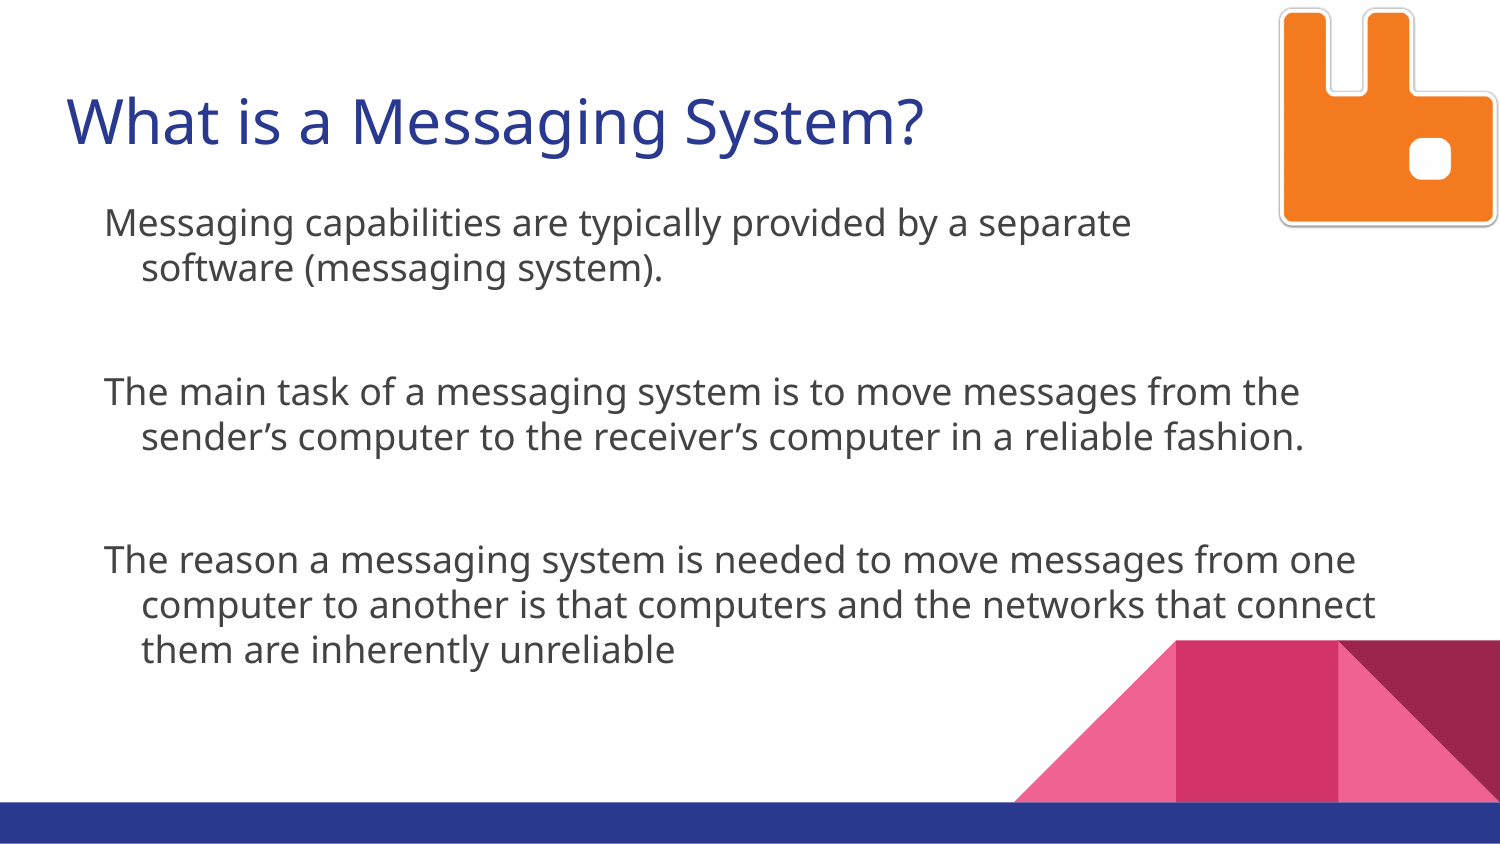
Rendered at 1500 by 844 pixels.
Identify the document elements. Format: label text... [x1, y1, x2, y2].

list Messaging capabilities are typically provided by a separate software (messaging system). The main task of a messaging system is to move messages from the sender’s computer to the receiver’s computer in a reliable fashion. The reason a messaging system is needed to move messages from one computer to another is that computers and the networks that connect them are inherently unreliable [51, 184, 1449, 799]
title What is a Messaging System? [51, 67, 1254, 167]
picture [1254, 0, 1500, 251]
